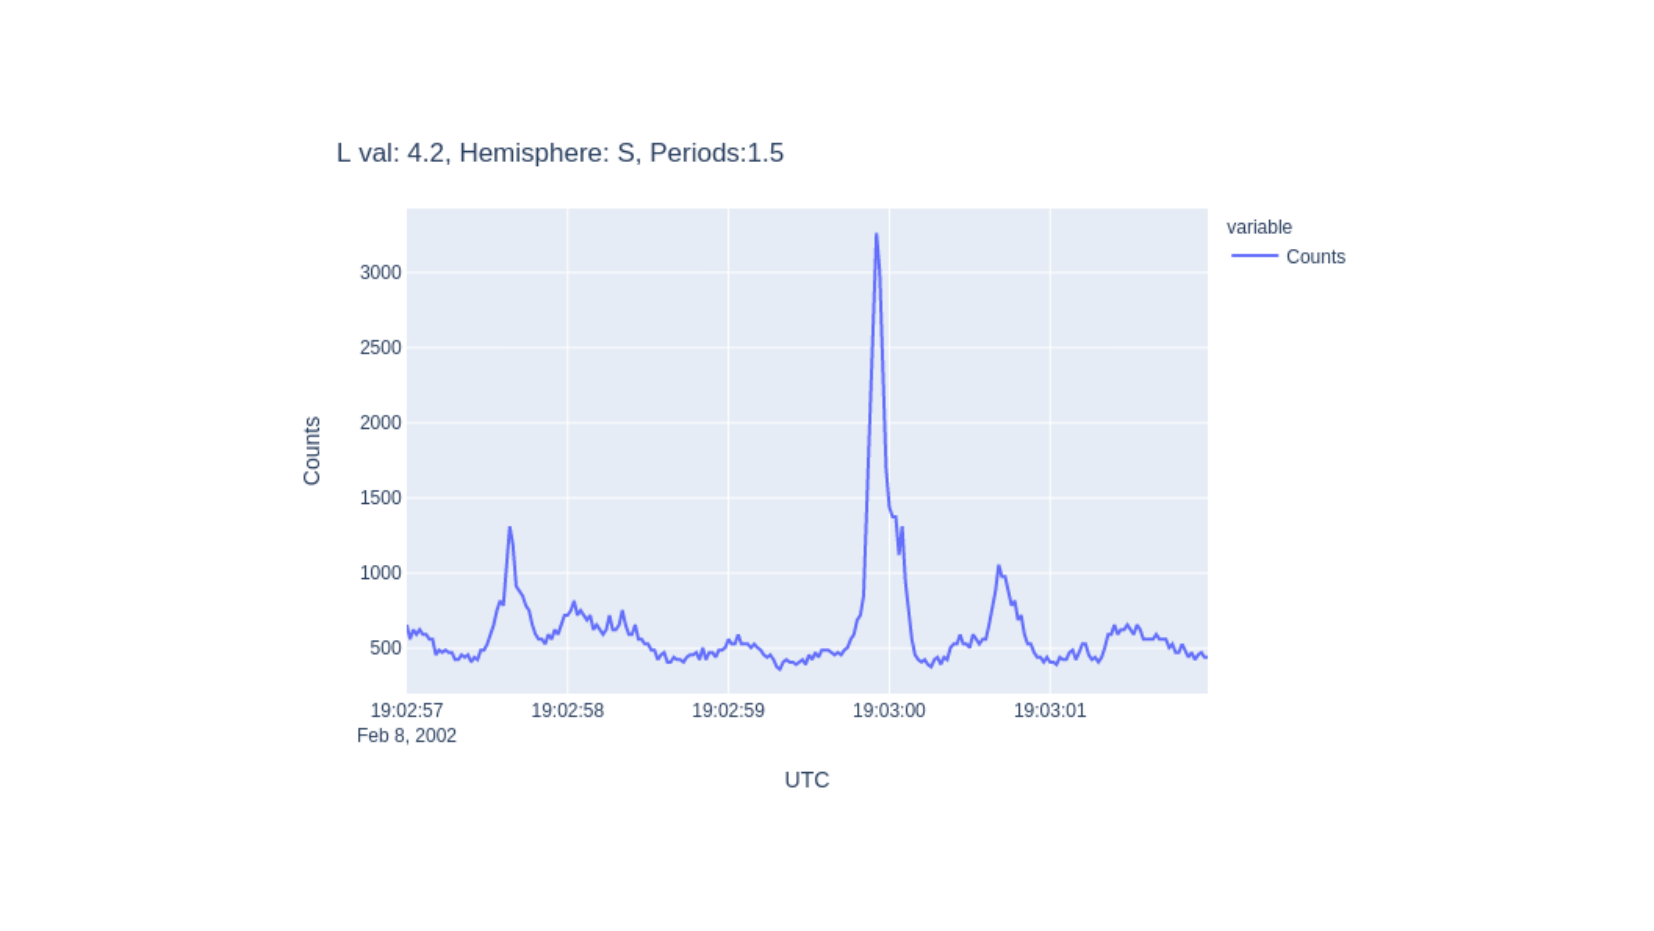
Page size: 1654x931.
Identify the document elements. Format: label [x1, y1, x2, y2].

picture [282, 115, 1377, 819]
